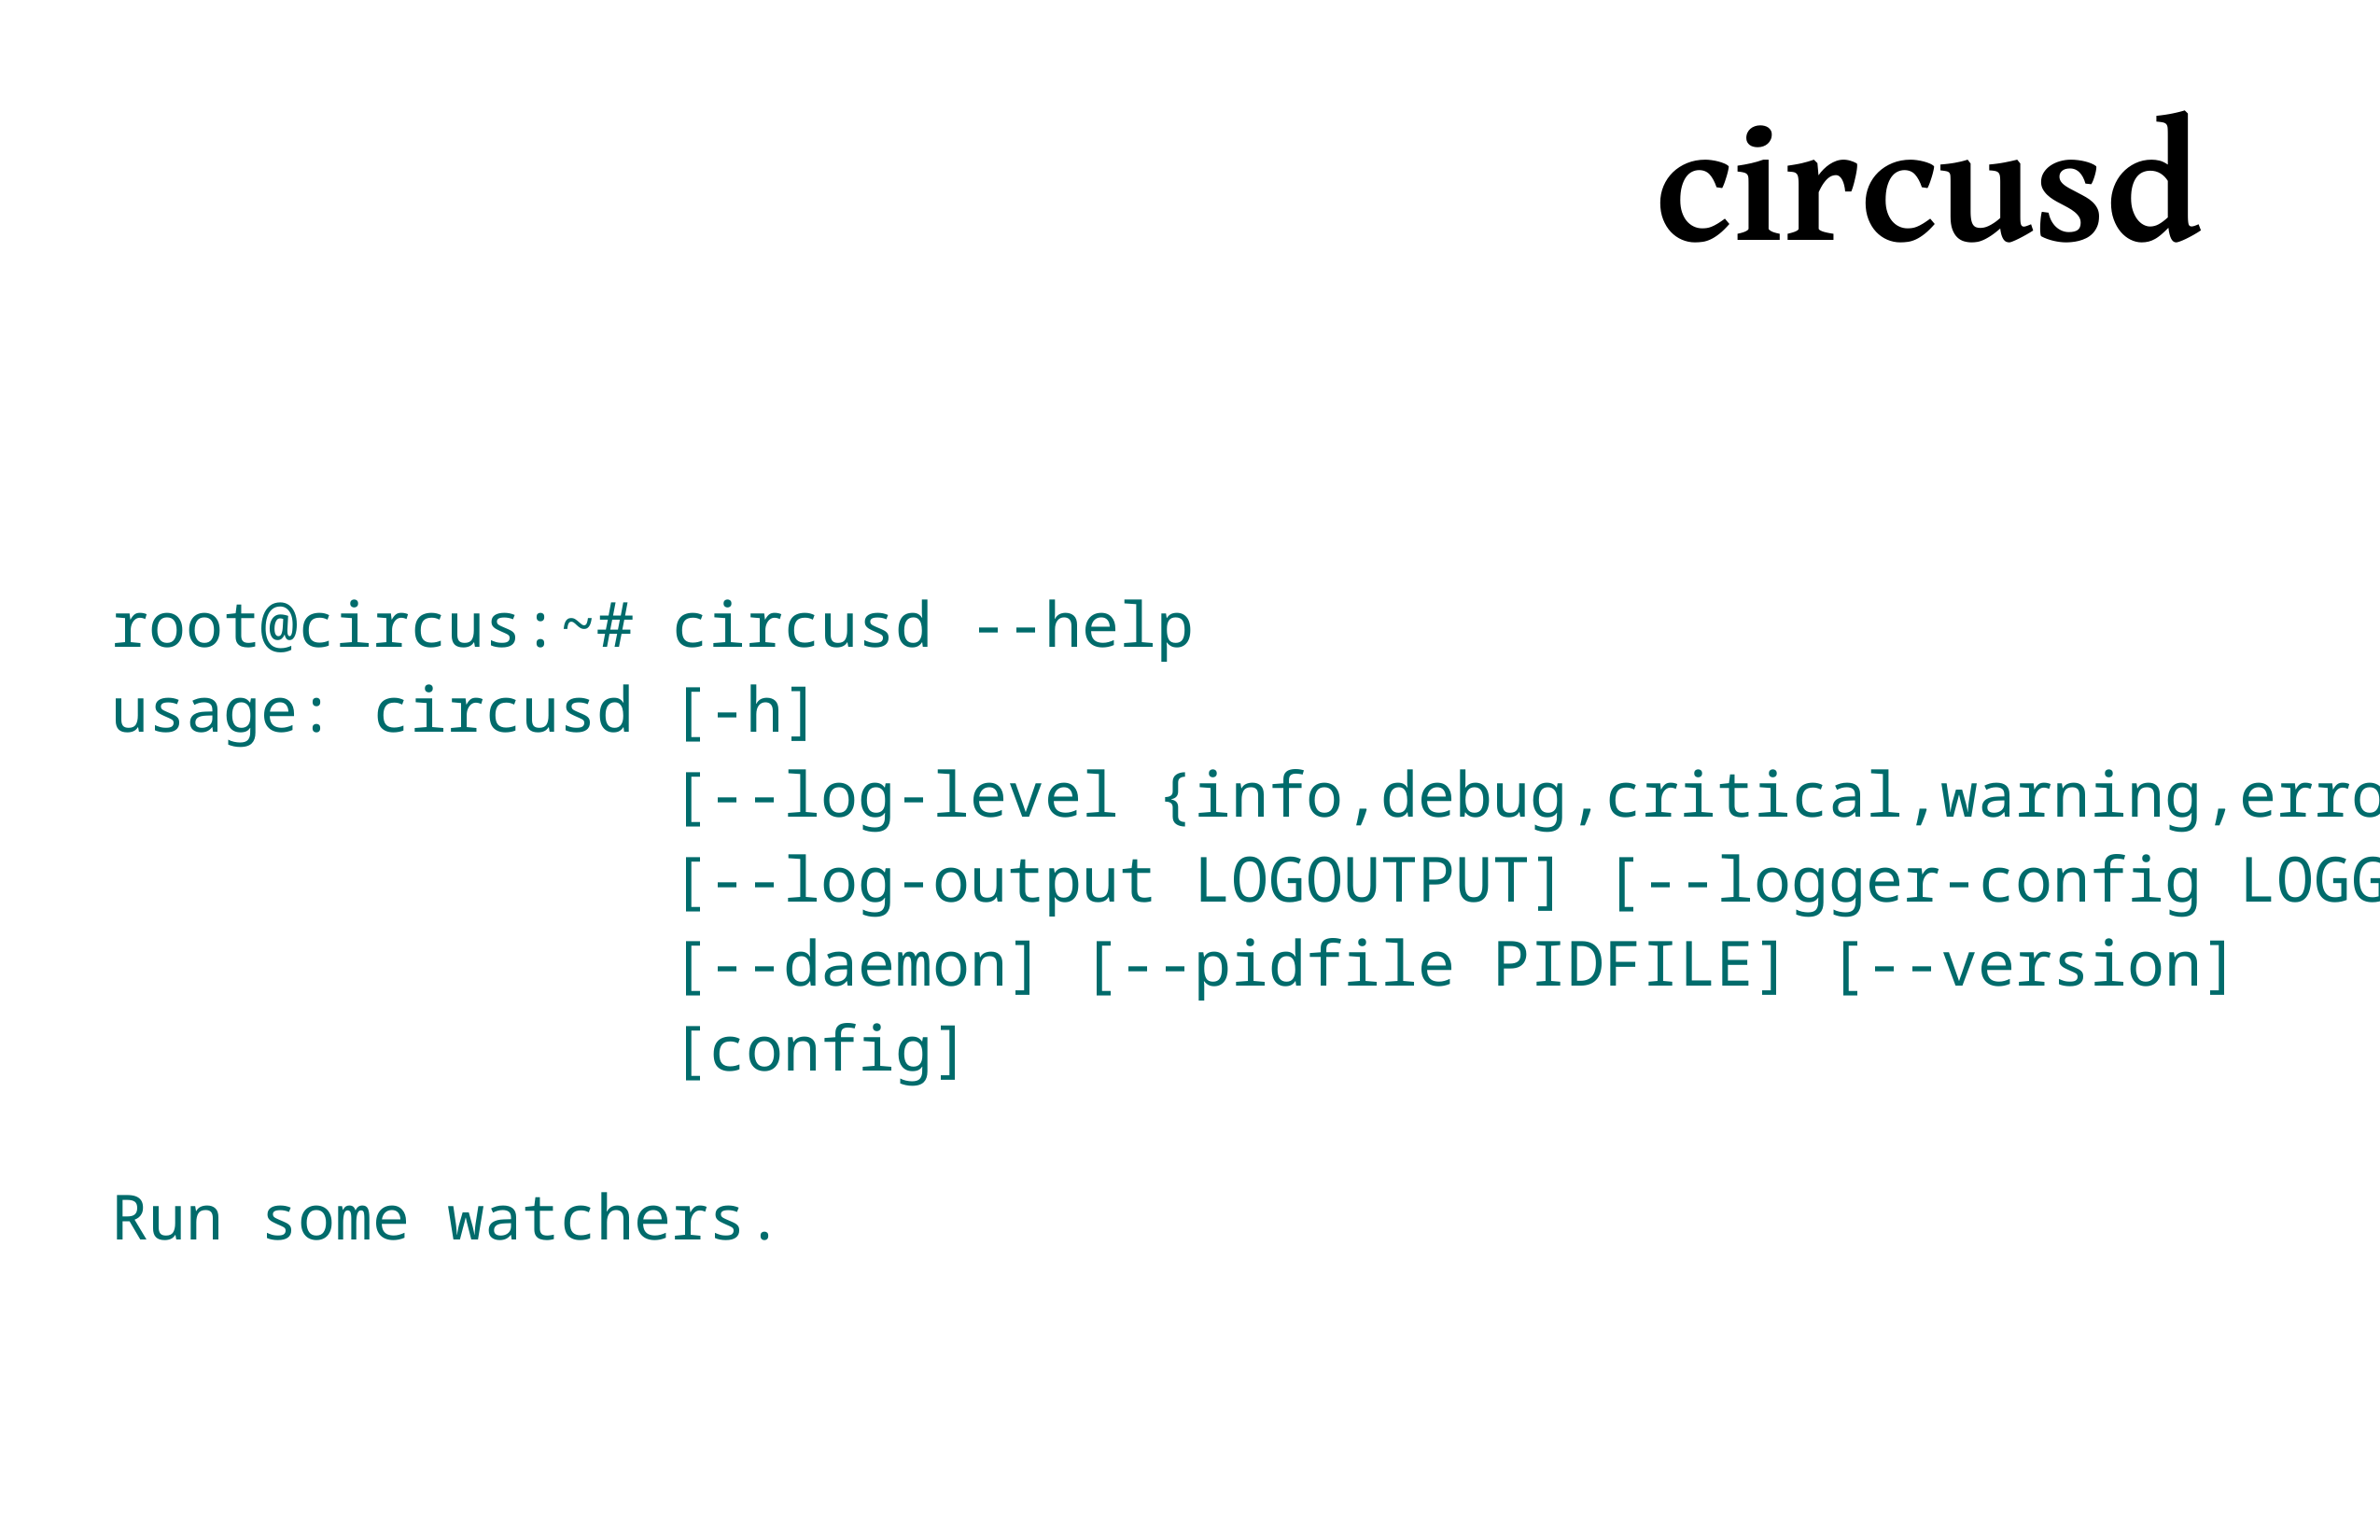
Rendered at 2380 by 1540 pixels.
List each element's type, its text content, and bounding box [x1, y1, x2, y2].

text_box root@circus:~# circusd --help usage: circusd [-h] [--log-level {info,debug,critical,warning,error}] [--log-output LOGOUTPUT] [--logger-config LOGGERCONFIG] [--daemon] [--pidfile PIDFILE] [--version] [config] Run some watchers. [98, 574, 2315, 1089]
text_box circusd [1641, 84, 2217, 297]
